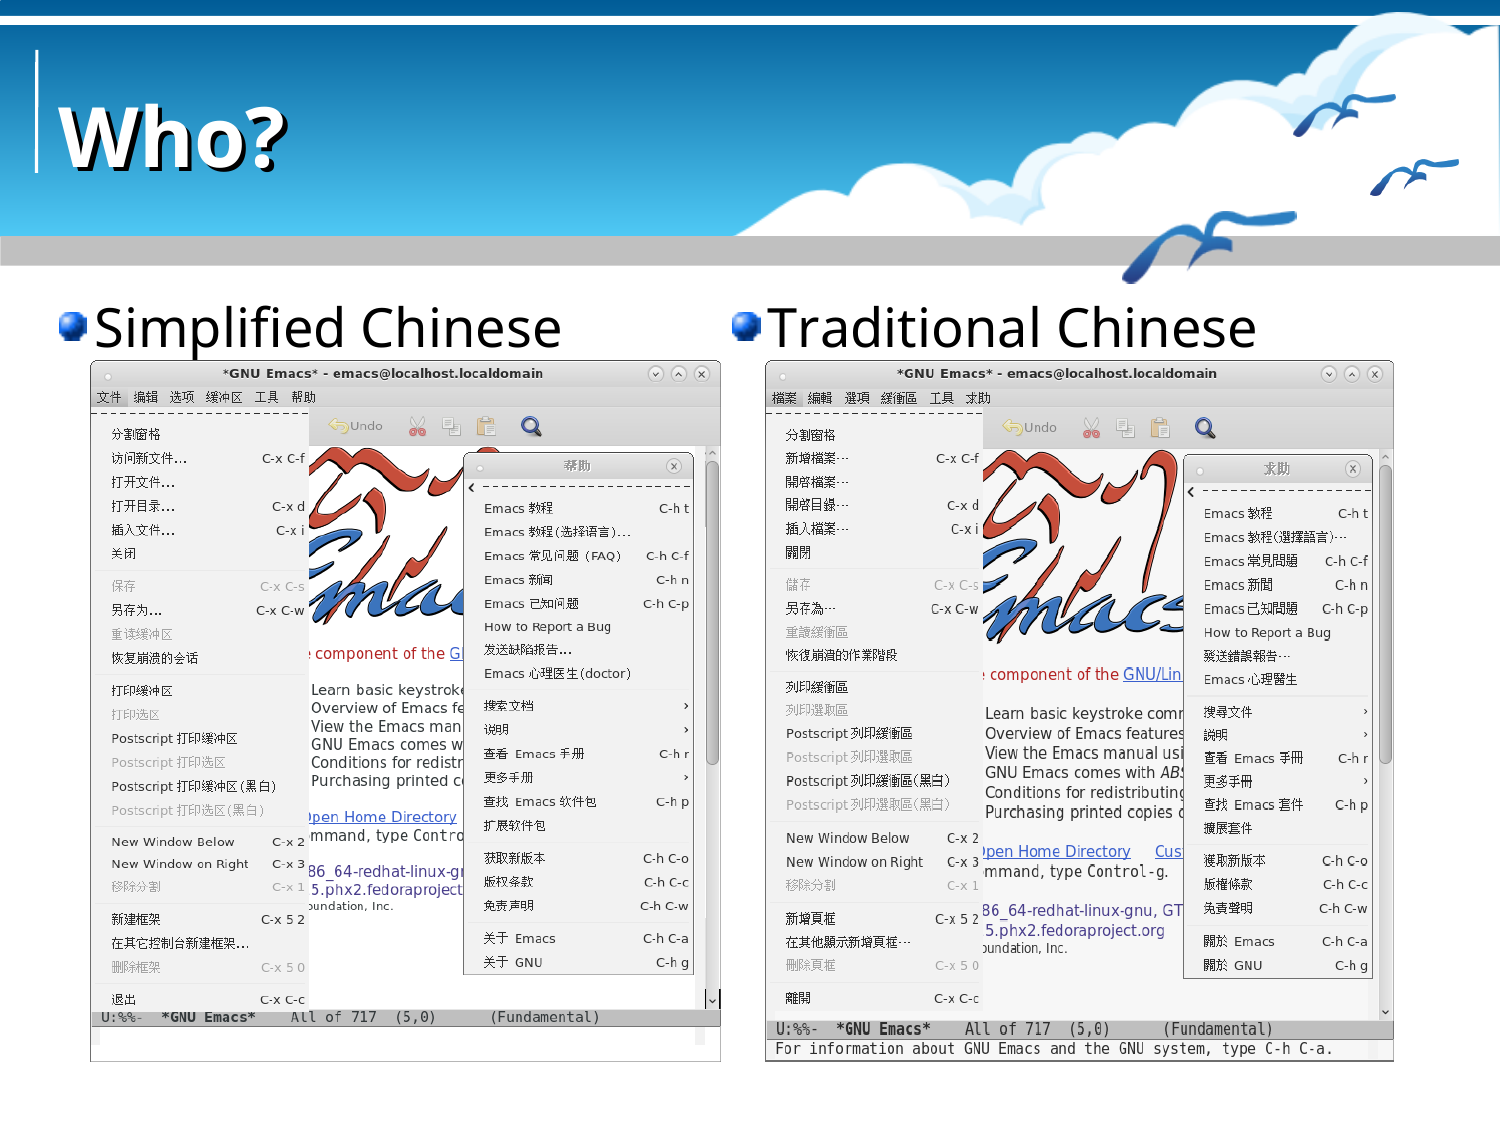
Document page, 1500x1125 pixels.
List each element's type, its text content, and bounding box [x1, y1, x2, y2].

list Simplified Chinese [59, 289, 721, 1069]
title Who? [59, 86, 1465, 186]
list Traditional Chinese [732, 289, 1394, 1069]
picture [765, 360, 1394, 1062]
picture [90, 360, 721, 1062]
picture [730, 12, 1500, 284]
